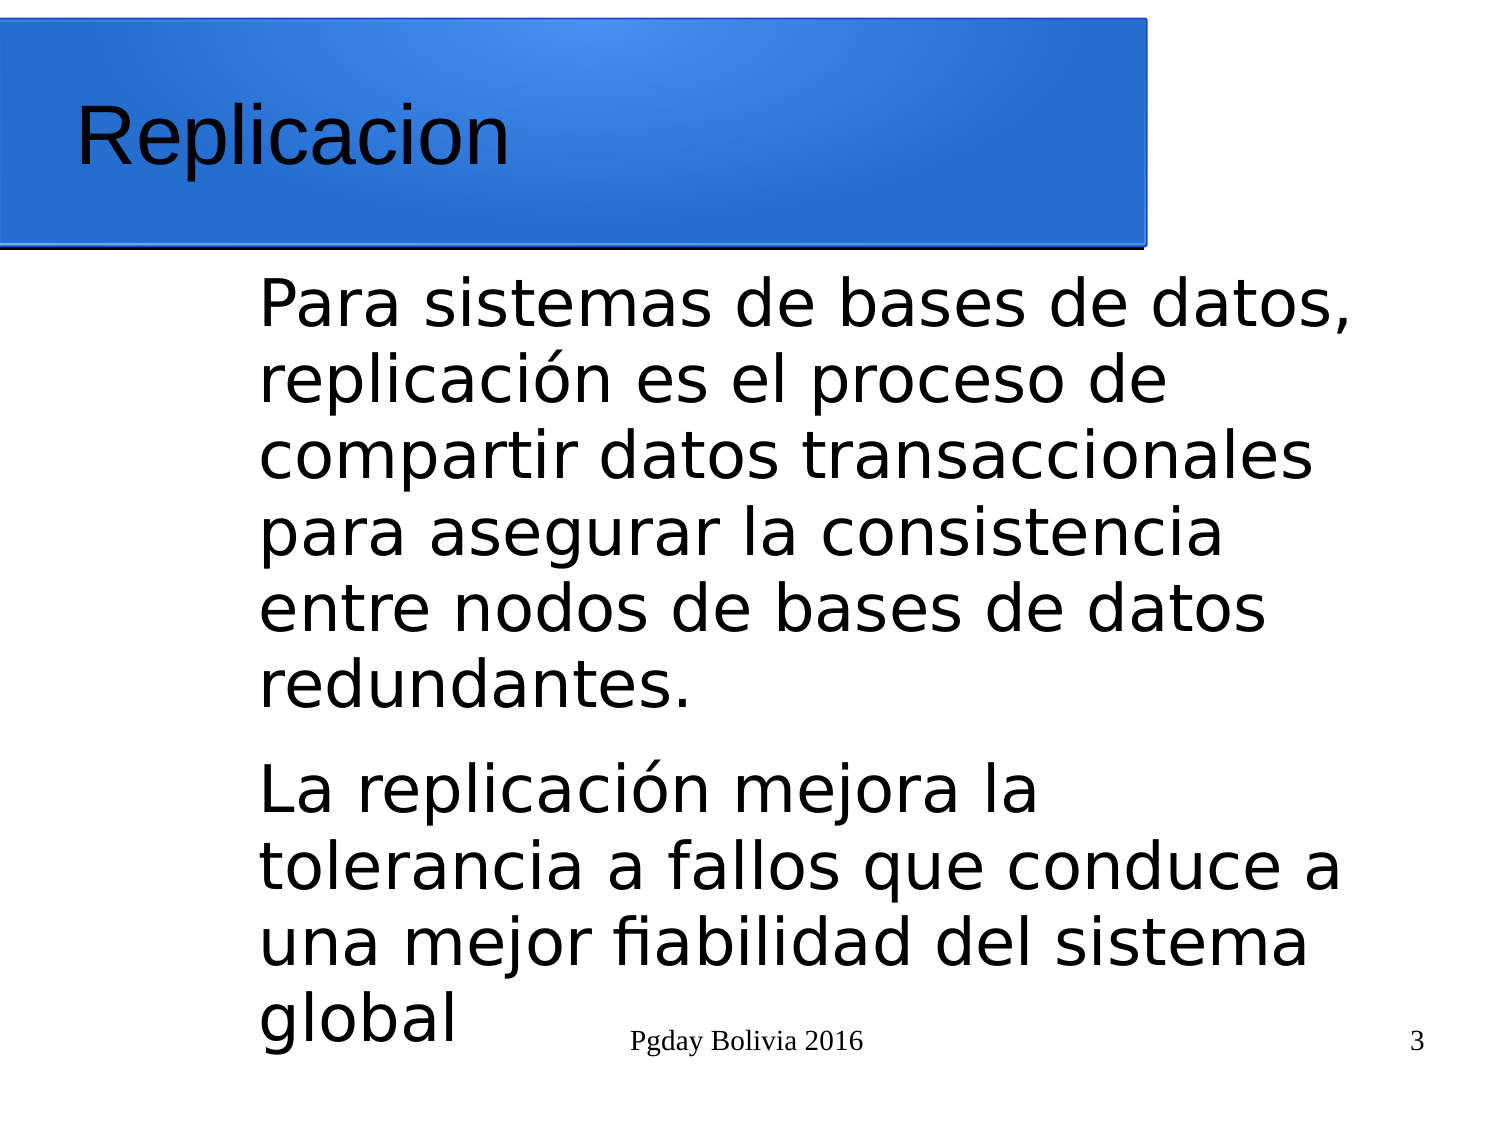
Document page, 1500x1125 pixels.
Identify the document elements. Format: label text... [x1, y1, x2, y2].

list Para sistemas de bases de datos, replicación es el proceso de compartir datos transaccionales para asegurar la consistencia entre nodos de bases de datos redundantes. La replicación mejora la tolerancia a fallos que conduce a una mejor fiabilidad del sistema global [188, 265, 1388, 1125]
title Replicacion [75, 42, 1120, 229]
